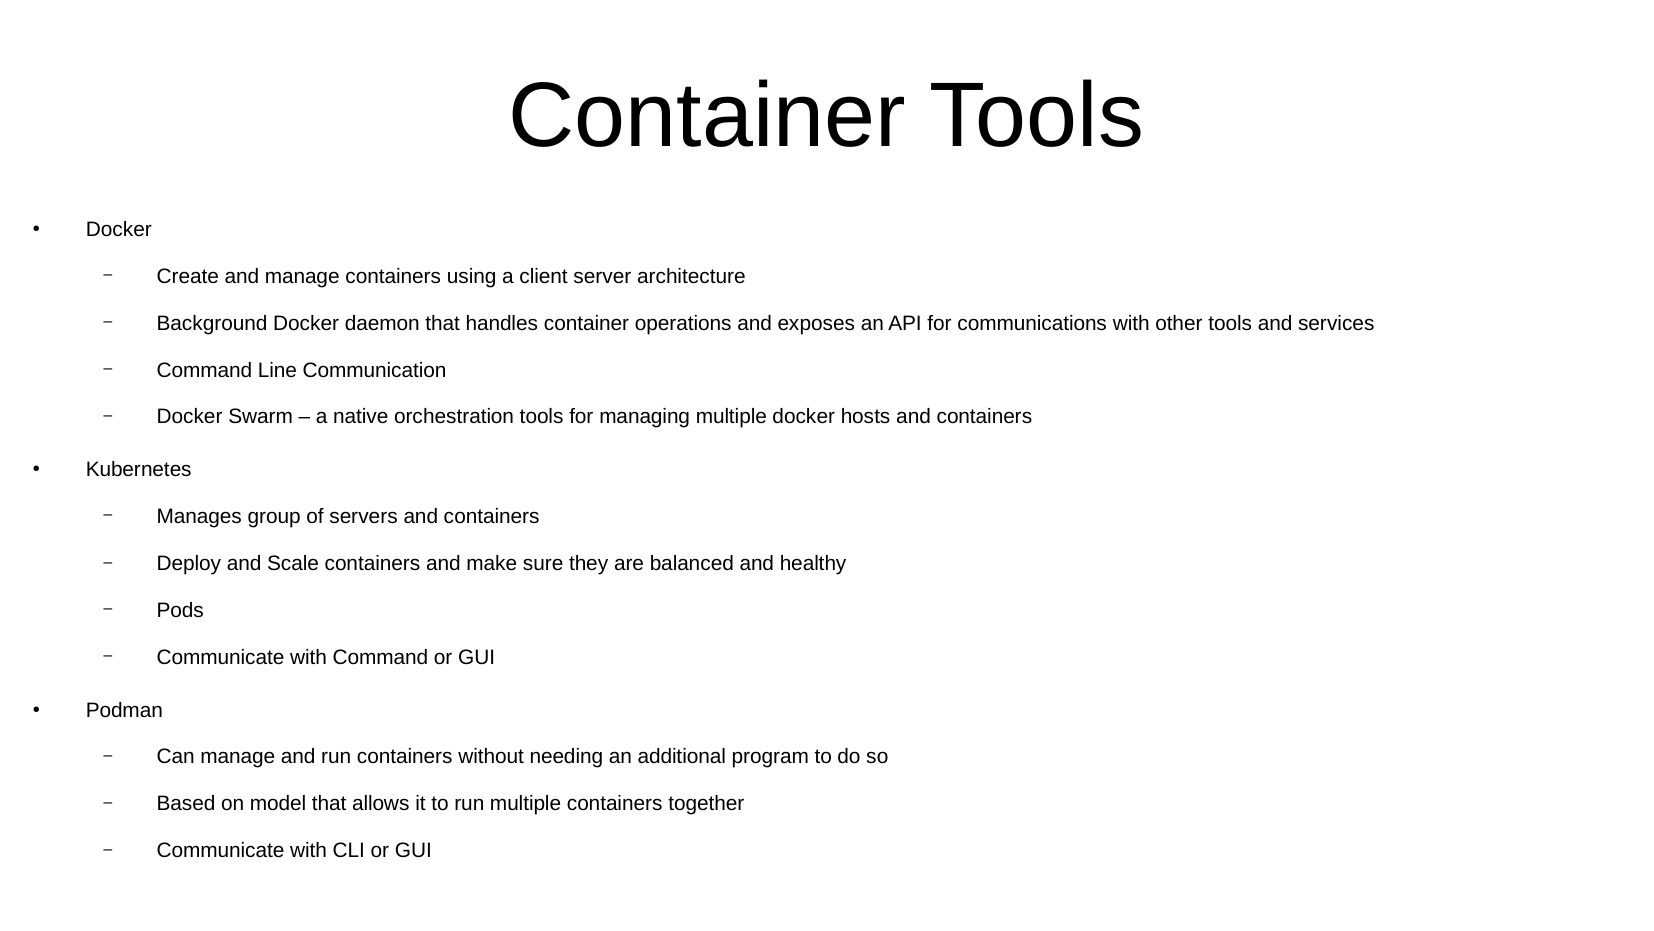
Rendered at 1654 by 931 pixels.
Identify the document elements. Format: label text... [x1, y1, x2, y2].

title Container Tools [82, 37, 1571, 193]
list Docker Create and manage containers using a client server architecture Background Docker daemon that handles container operations and exposes an API for communications with other tools and services Command Line Communication Docker Swarm – a native orchestration tools for managing multiple docker hosts and containers Kubernetes Manages group of servers and containers Deploy and Scale containers and make sure they are balanced and healthy Pods Communicate with Command or GUI Podman Can manage and run containers without needing an additional program to do so Based on model that allows it to run multiple containers together Communicate with CLI or GUI [15, 217, 1571, 901]
